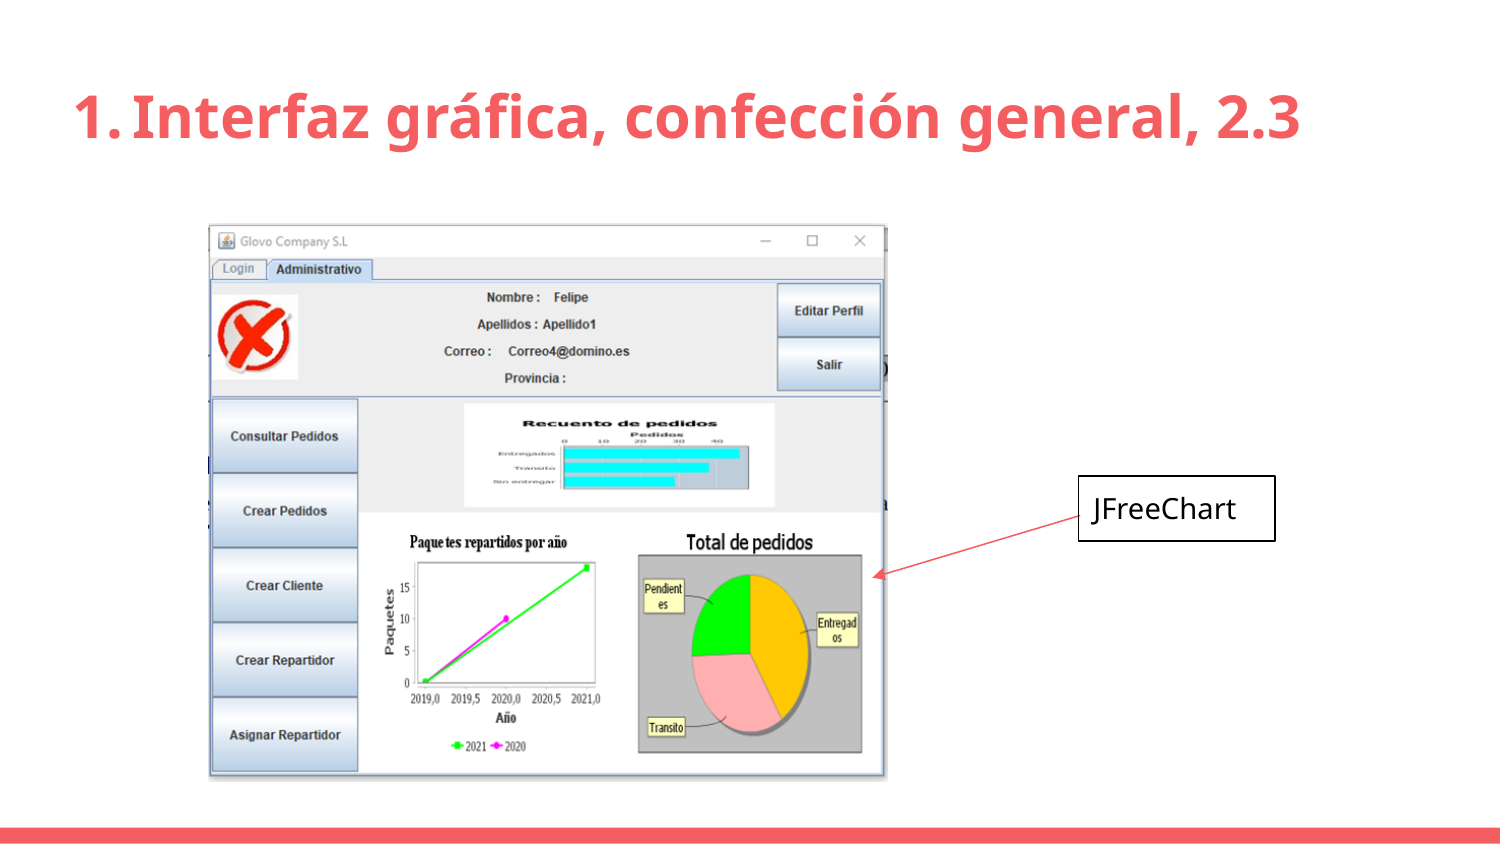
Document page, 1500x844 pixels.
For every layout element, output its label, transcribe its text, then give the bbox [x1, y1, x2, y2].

picture [208, 223, 888, 782]
text_box JFreeChart [1078, 475, 1275, 541]
title Interfaz gráfica, confección general, 2.3 [51, 64, 1449, 167]
